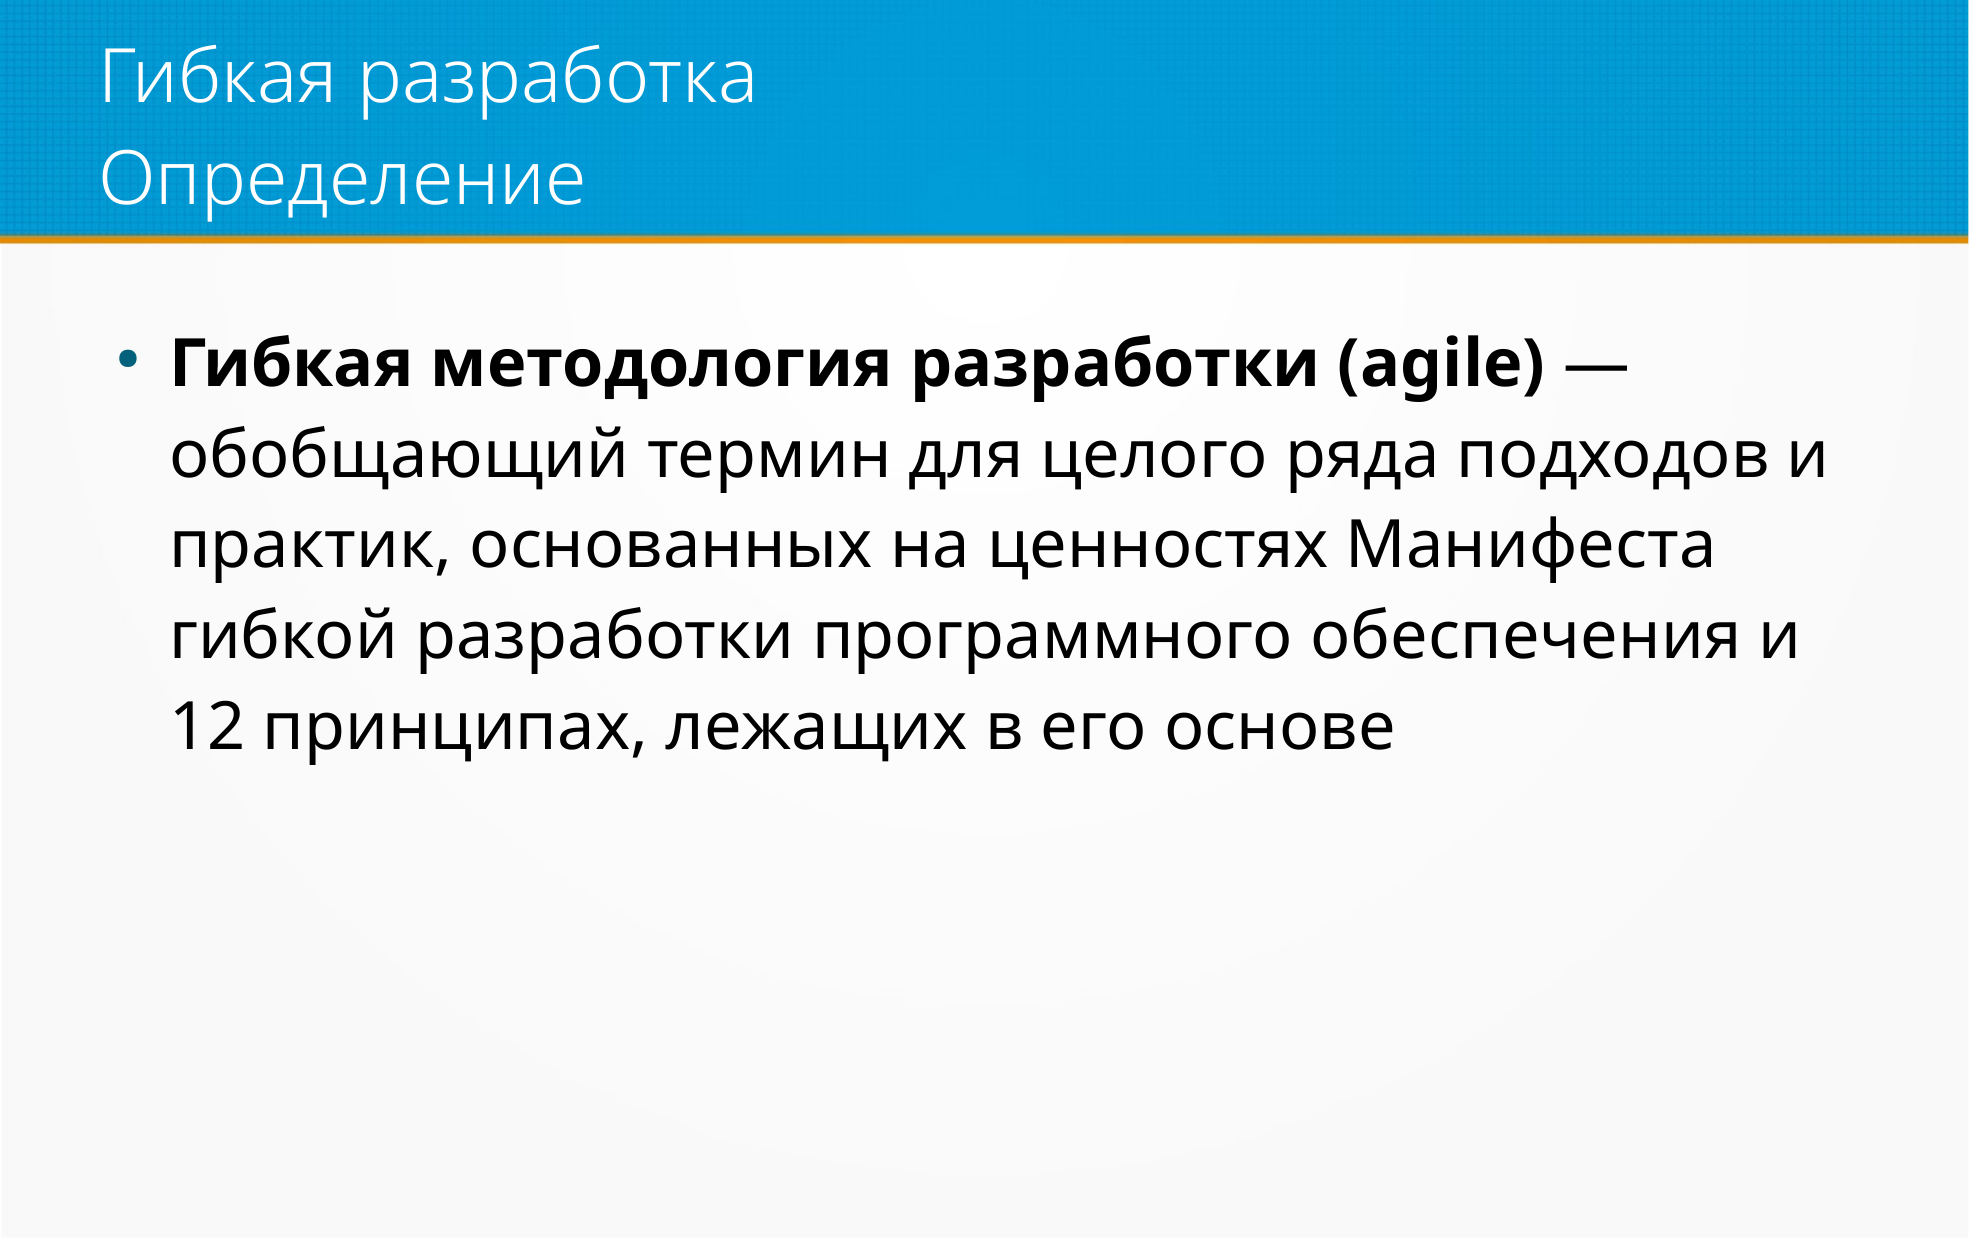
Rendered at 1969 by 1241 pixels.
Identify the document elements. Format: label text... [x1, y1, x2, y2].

picture [0, 233, 1969, 1241]
title Гибкая разработка Определение [98, 19, 1870, 227]
list Гибкая методология разработки (agile) — обобщающий термин для целого ряда подходов и практик, основанных на ценностях Манифеста гибкой разработки программного обеспечения и 12 принципах, лежащих в его основе [98, 315, 1861, 1158]
